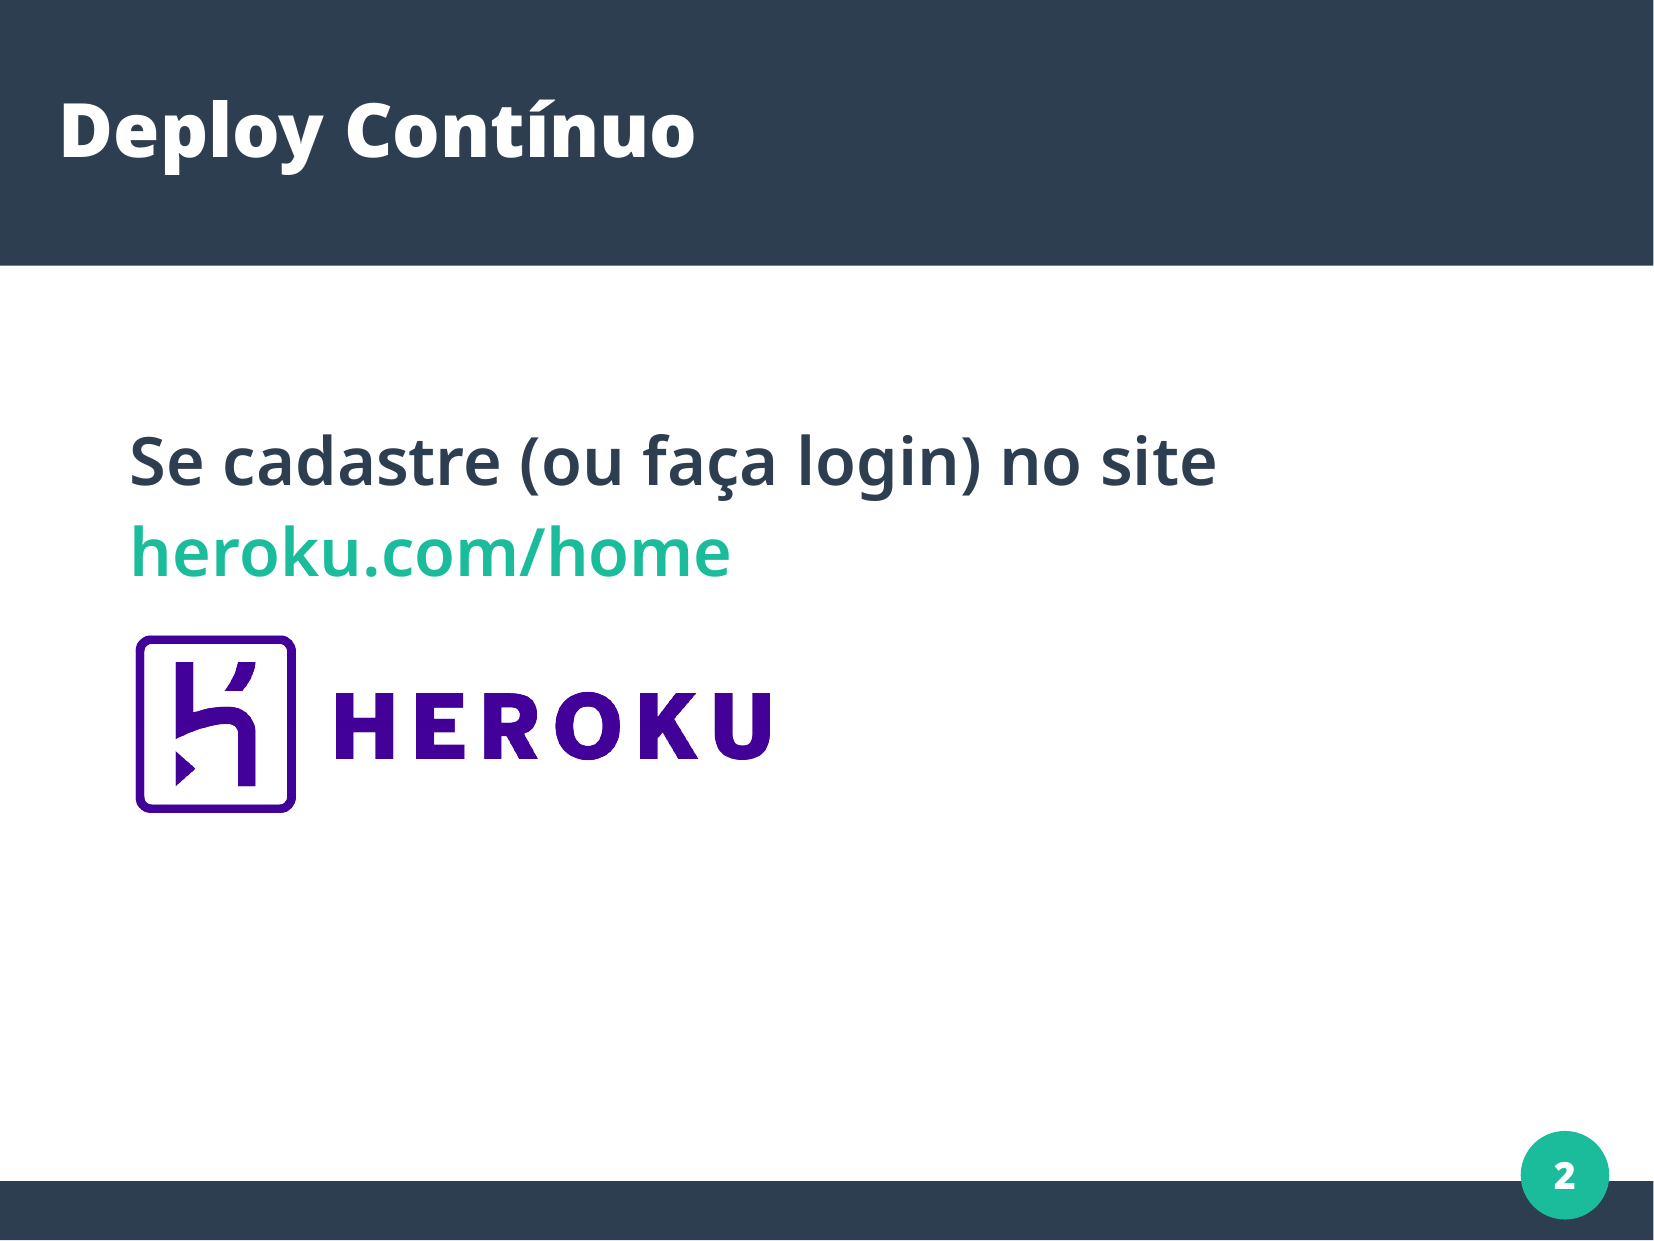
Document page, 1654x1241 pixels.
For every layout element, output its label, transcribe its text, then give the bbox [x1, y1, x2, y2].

list Se cadastre (ou faça login) no site heroku.com/home [59, 414, 1595, 1063]
title Deploy Contínuo [59, 49, 1595, 207]
picture [55, 555, 857, 894]
